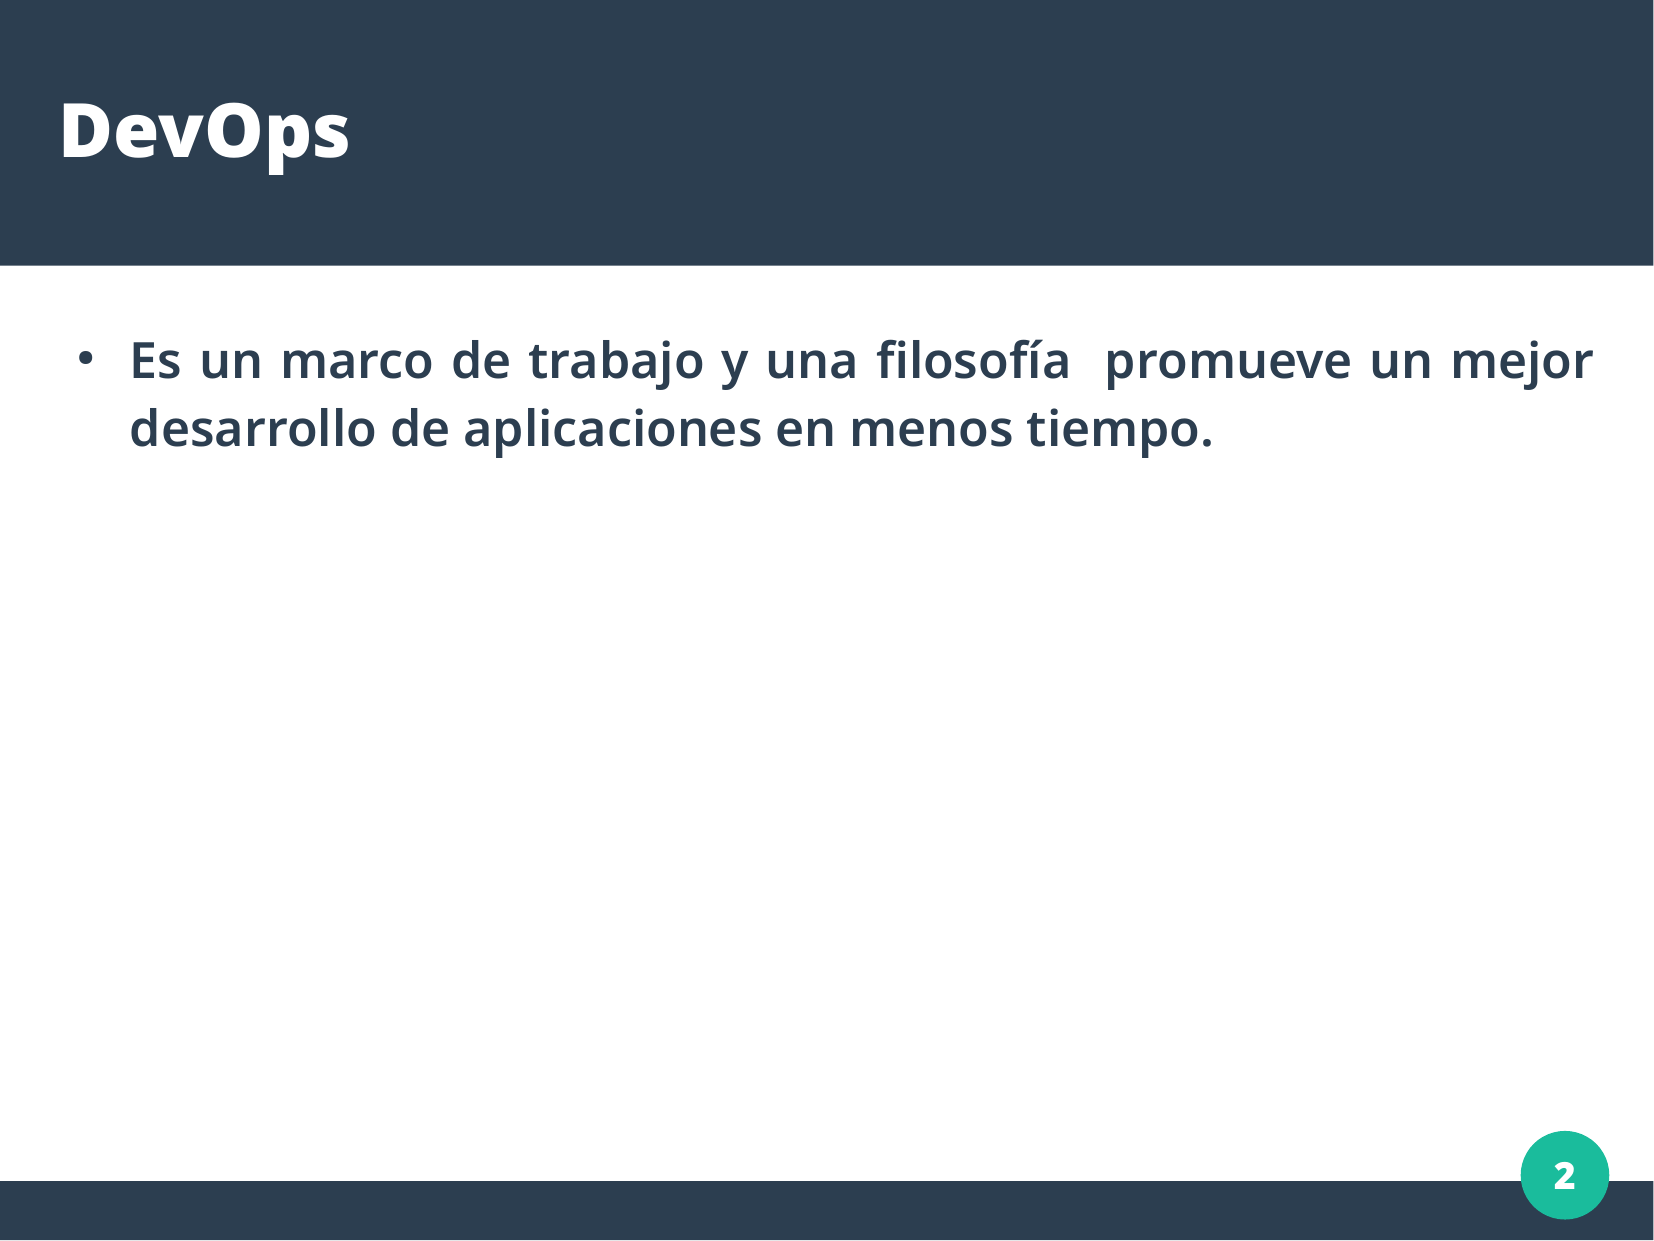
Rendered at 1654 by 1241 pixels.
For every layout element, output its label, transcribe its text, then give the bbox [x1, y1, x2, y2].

title DevOps [59, 49, 1595, 207]
list Es un marco de trabajo y una filosofía promueve un mejor desarrollo de aplicaciones en menos tiempo. [59, 324, 1595, 1152]
